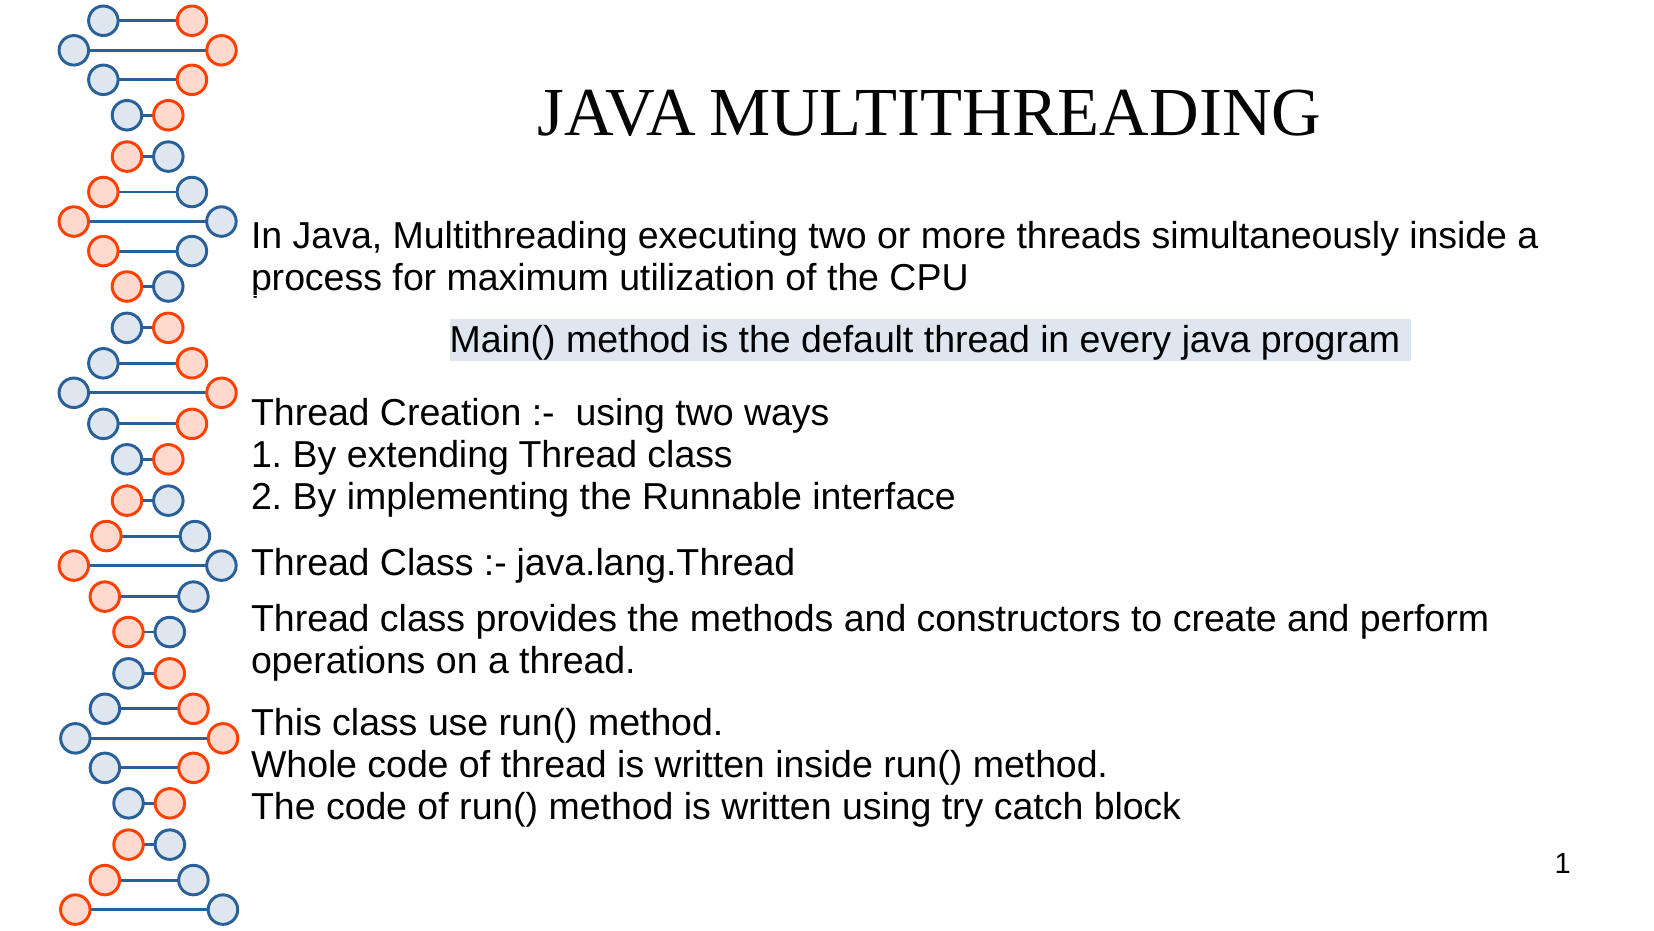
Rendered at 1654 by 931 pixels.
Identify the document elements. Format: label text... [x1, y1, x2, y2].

text_box Thread class provides the methods and constructors to create and perform operations on a thread. [236, 590, 1654, 648]
text_box Thread Class :- [236, 533, 501, 590]
text_box In Java, Multithreading executing two or more threads simultaneously inside a process for maximum utilization of the CPU [236, 206, 1630, 296]
title JAVA MULTITHREADING [265, 35, 1595, 189]
text_box Thread Creation :- using two ways 1. By extending Thread class 2. By implementing the Runnable interface [236, 384, 1423, 532]
text_box This class use run() method. Whole code of thread is written inside run() method. The code of run() method is written using try catch block [236, 693, 1654, 827]
text_box java.lang.Thread [501, 533, 870, 591]
text_box Main() method is the default thread in every java program [236, 295, 1625, 384]
